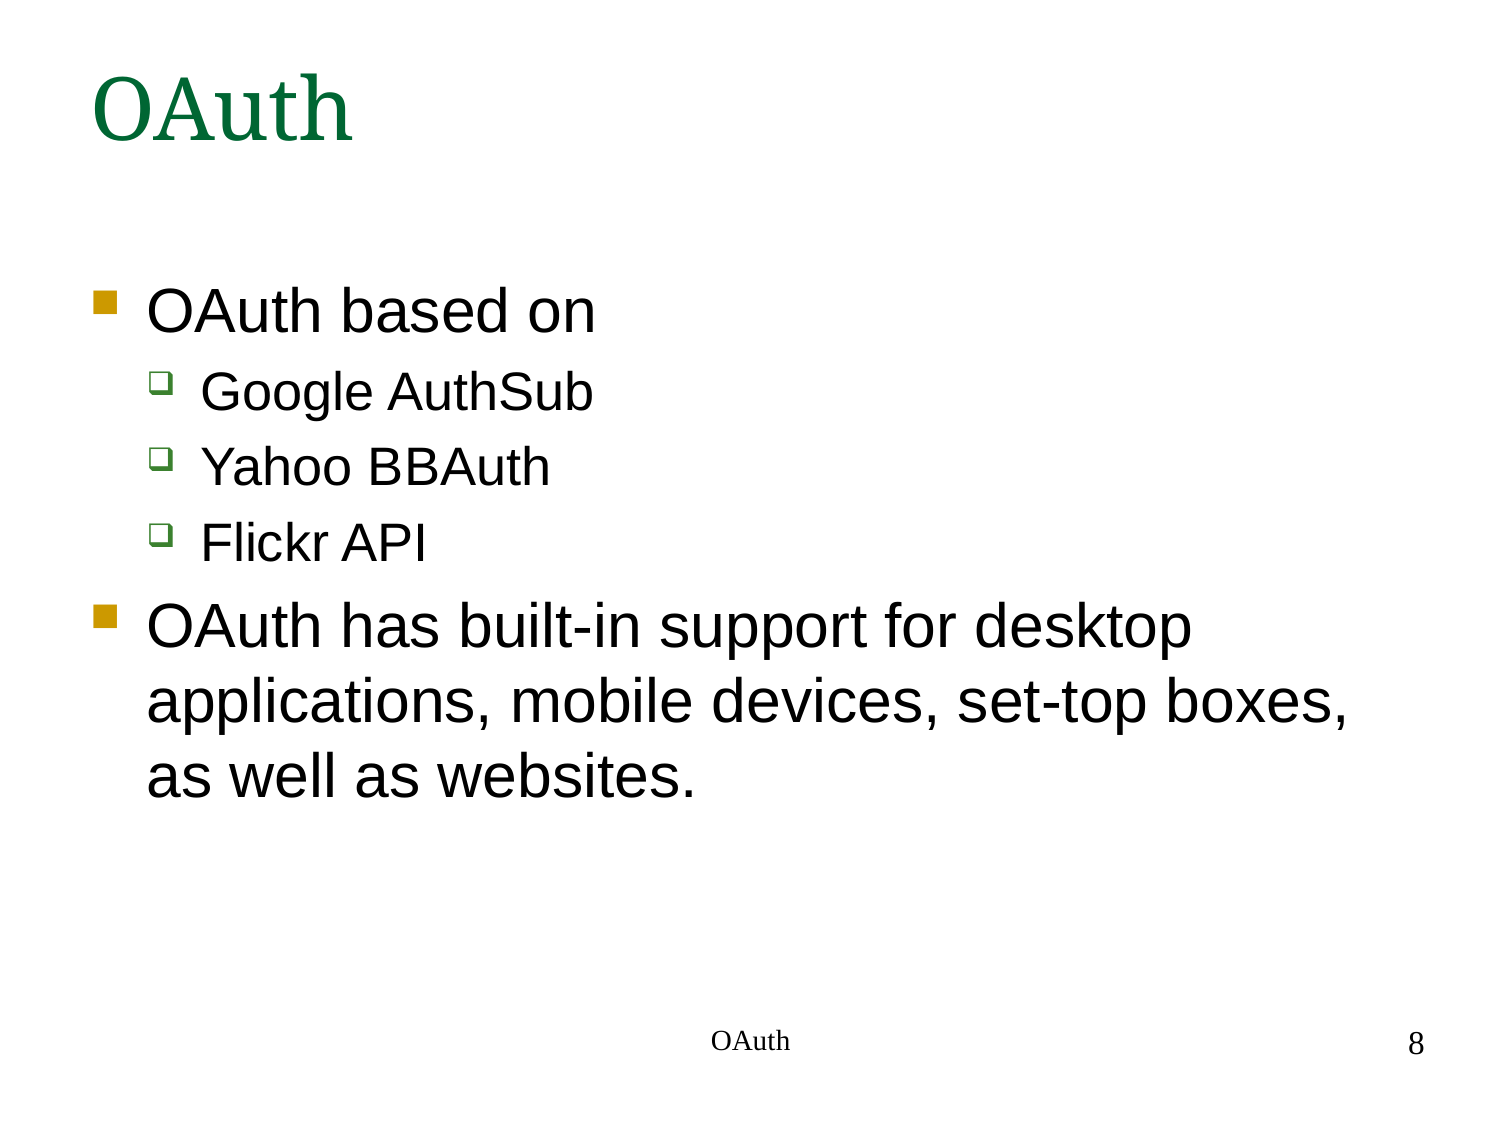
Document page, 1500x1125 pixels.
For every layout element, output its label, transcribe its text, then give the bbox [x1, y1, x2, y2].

list OAuth based on Google AuthSub Yahoo BBAuth Flickr API OAuth has built-in support for desktop applications, mobile devices, set-top boxes, as well as websites. [75, 262, 1425, 1006]
title OAuth [75, 45, 1425, 233]
